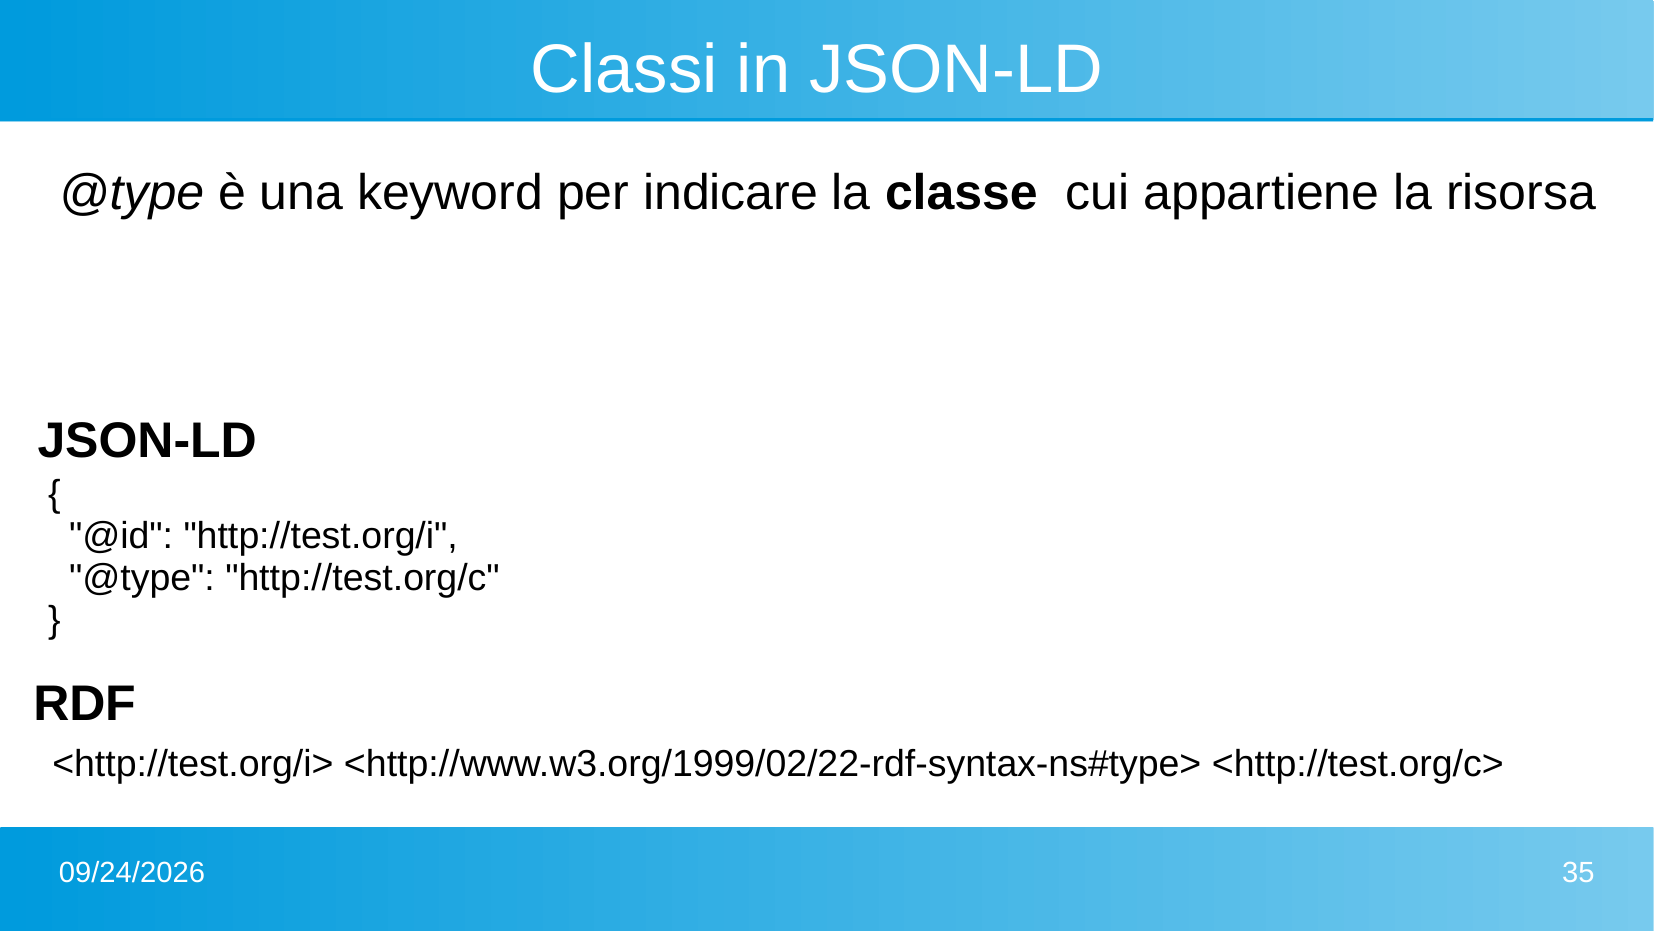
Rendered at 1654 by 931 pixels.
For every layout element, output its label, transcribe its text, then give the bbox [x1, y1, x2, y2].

list JSON-LD [37, 412, 1629, 488]
text_box <http://test.org/i> <http://www.w3.org/1999/02/22-rdf-syntax-ns#type> <http://test.org/c> [37, 751, 1576, 810]
title Classi in JSON-LD [59, 29, 1595, 108]
list @type è una keyword per indicare la classe cui appartiene la risorsa [59, 163, 1651, 287]
list RDF [33, 675, 1625, 751]
text_box { "@id": "http://test.org/i", "@type": "http://test.org/c" } [33, 465, 1571, 653]
